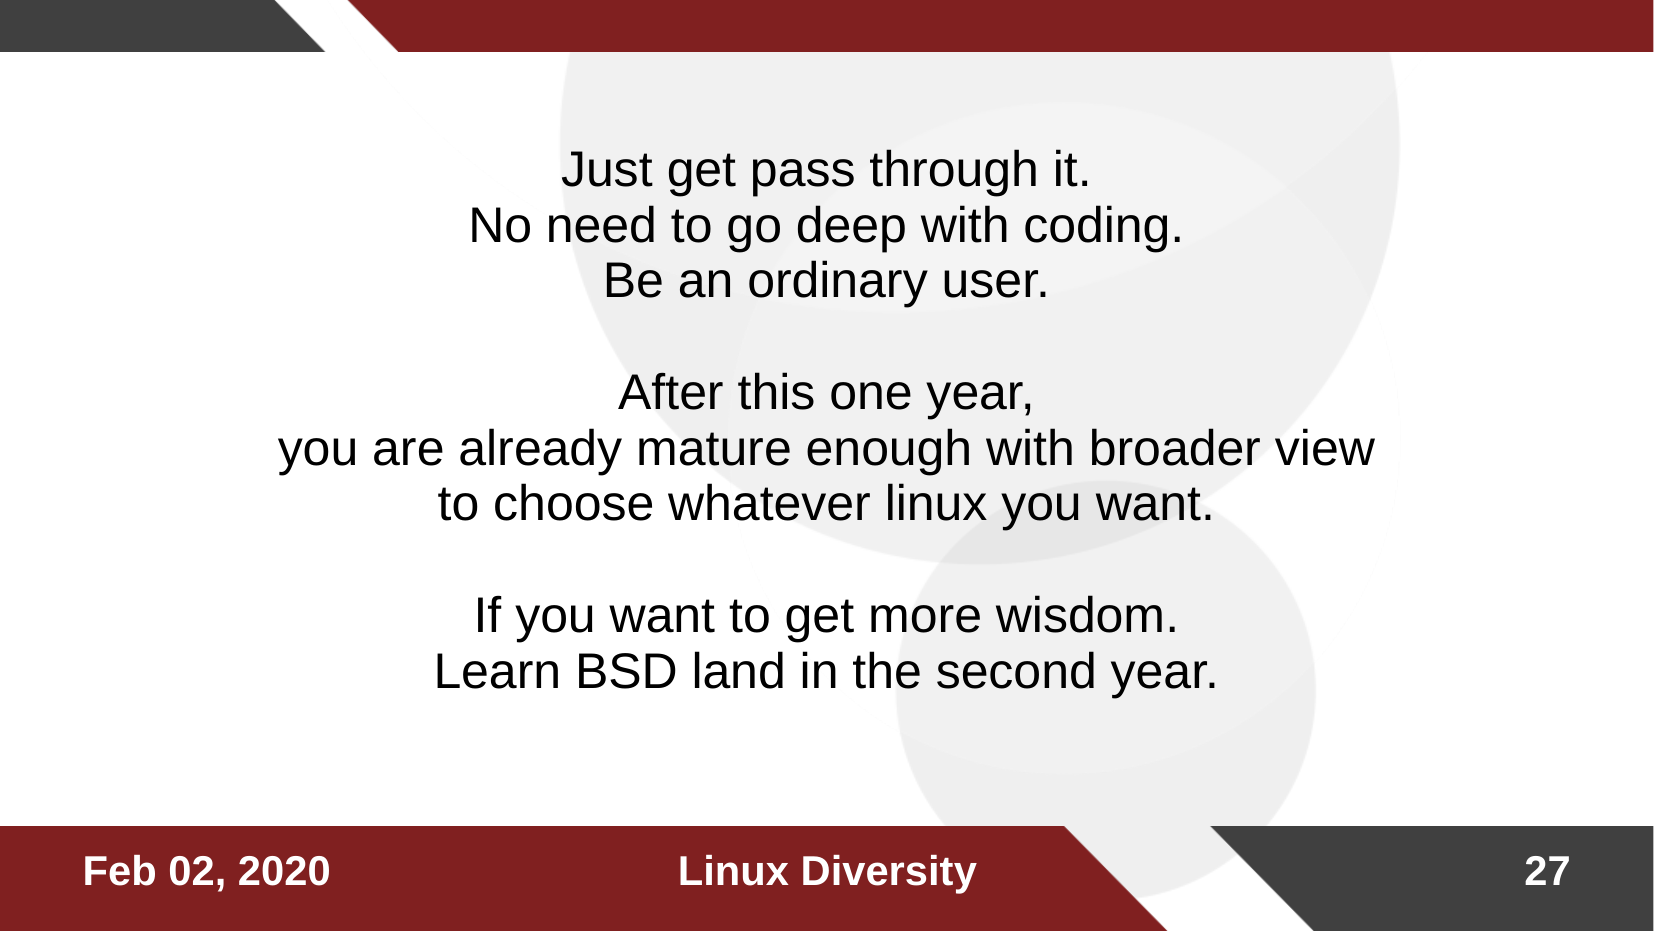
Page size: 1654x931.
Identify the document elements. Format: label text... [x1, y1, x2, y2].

picture [0, 826, 1654, 931]
picture [0, 0, 1654, 52]
subtitle Just get pass through it. No need to go deep with coding. Be an ordinary user. After this one year, you are already mature enough with broader view to choose whatever linux you want. If you want to get more wisdom. Learn BSD land in the second year. [82, 59, 1571, 780]
